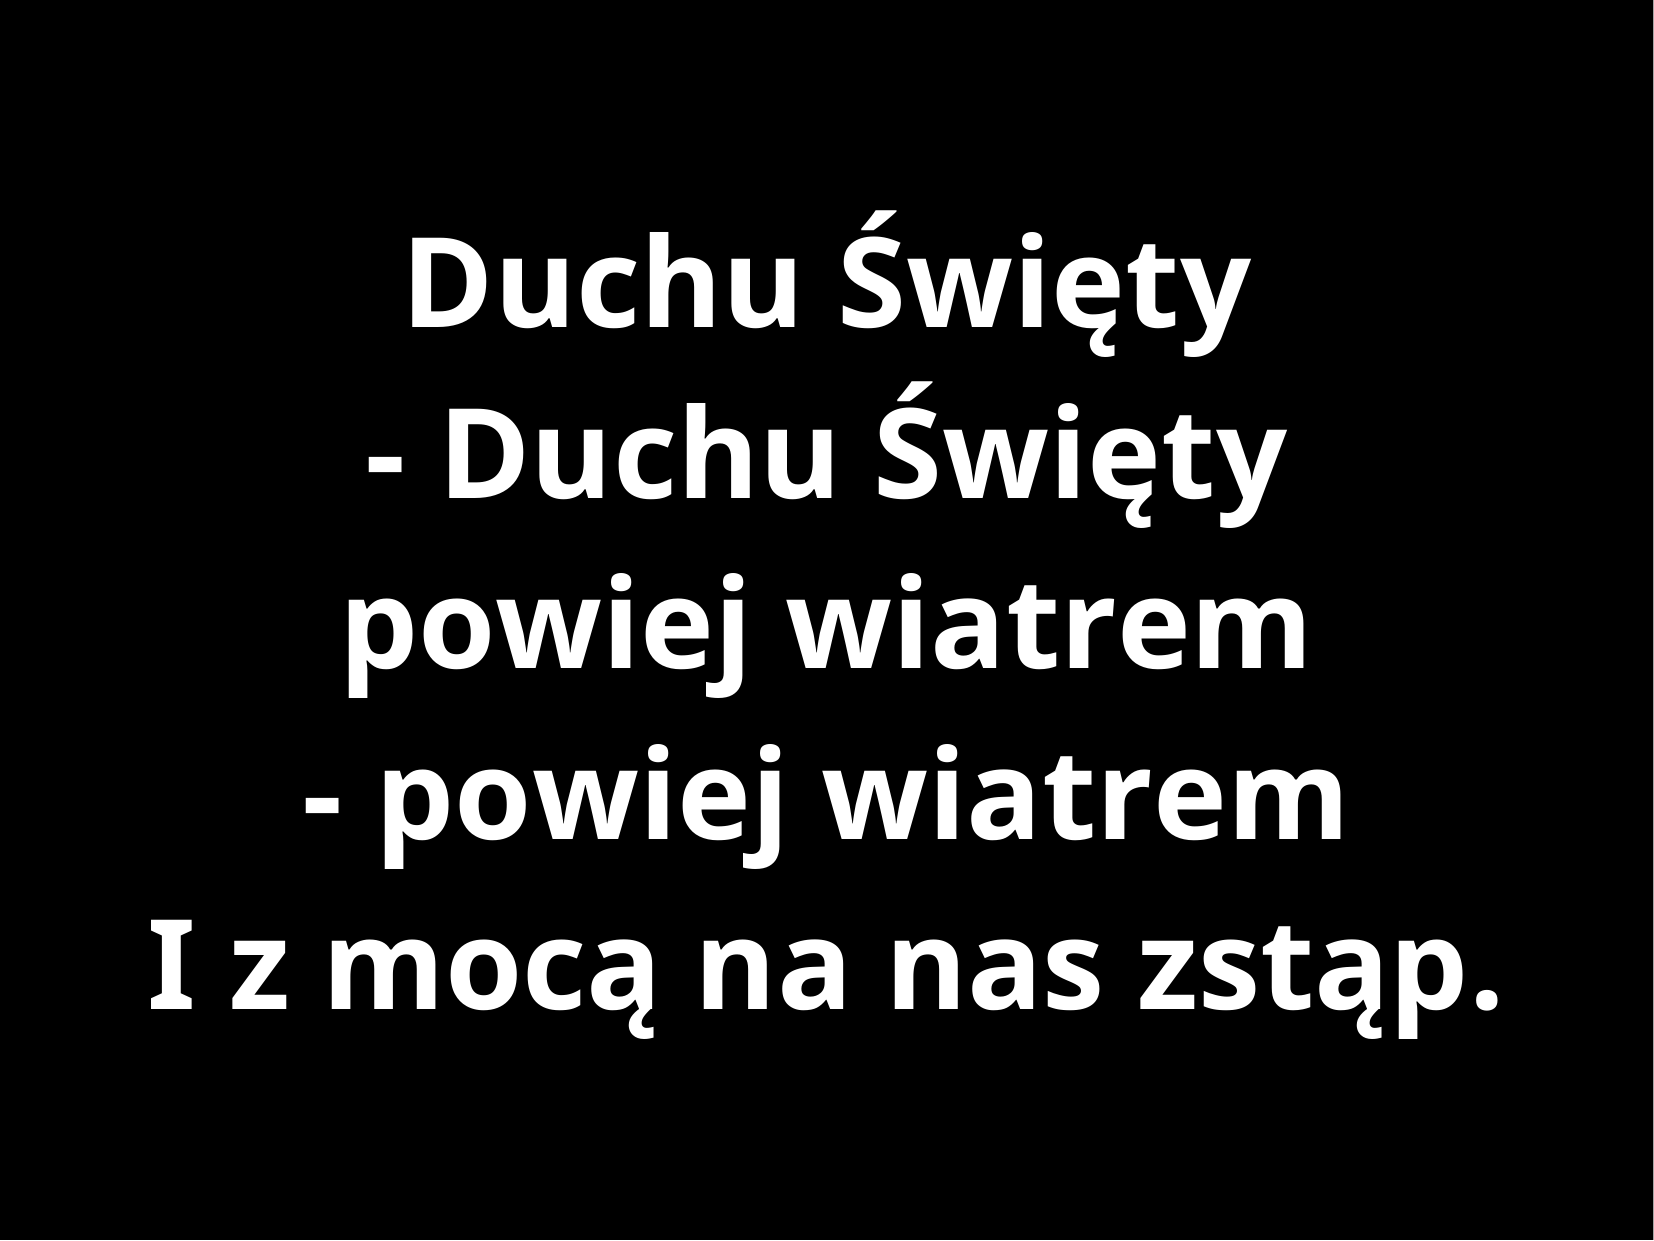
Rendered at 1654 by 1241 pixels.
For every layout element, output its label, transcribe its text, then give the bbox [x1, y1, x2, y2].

title Duchu Święty - Duchu Święty powiej wiatrem - powiej wiatrem I z mocą na nas zstąp. [0, 0, 1654, 1241]
